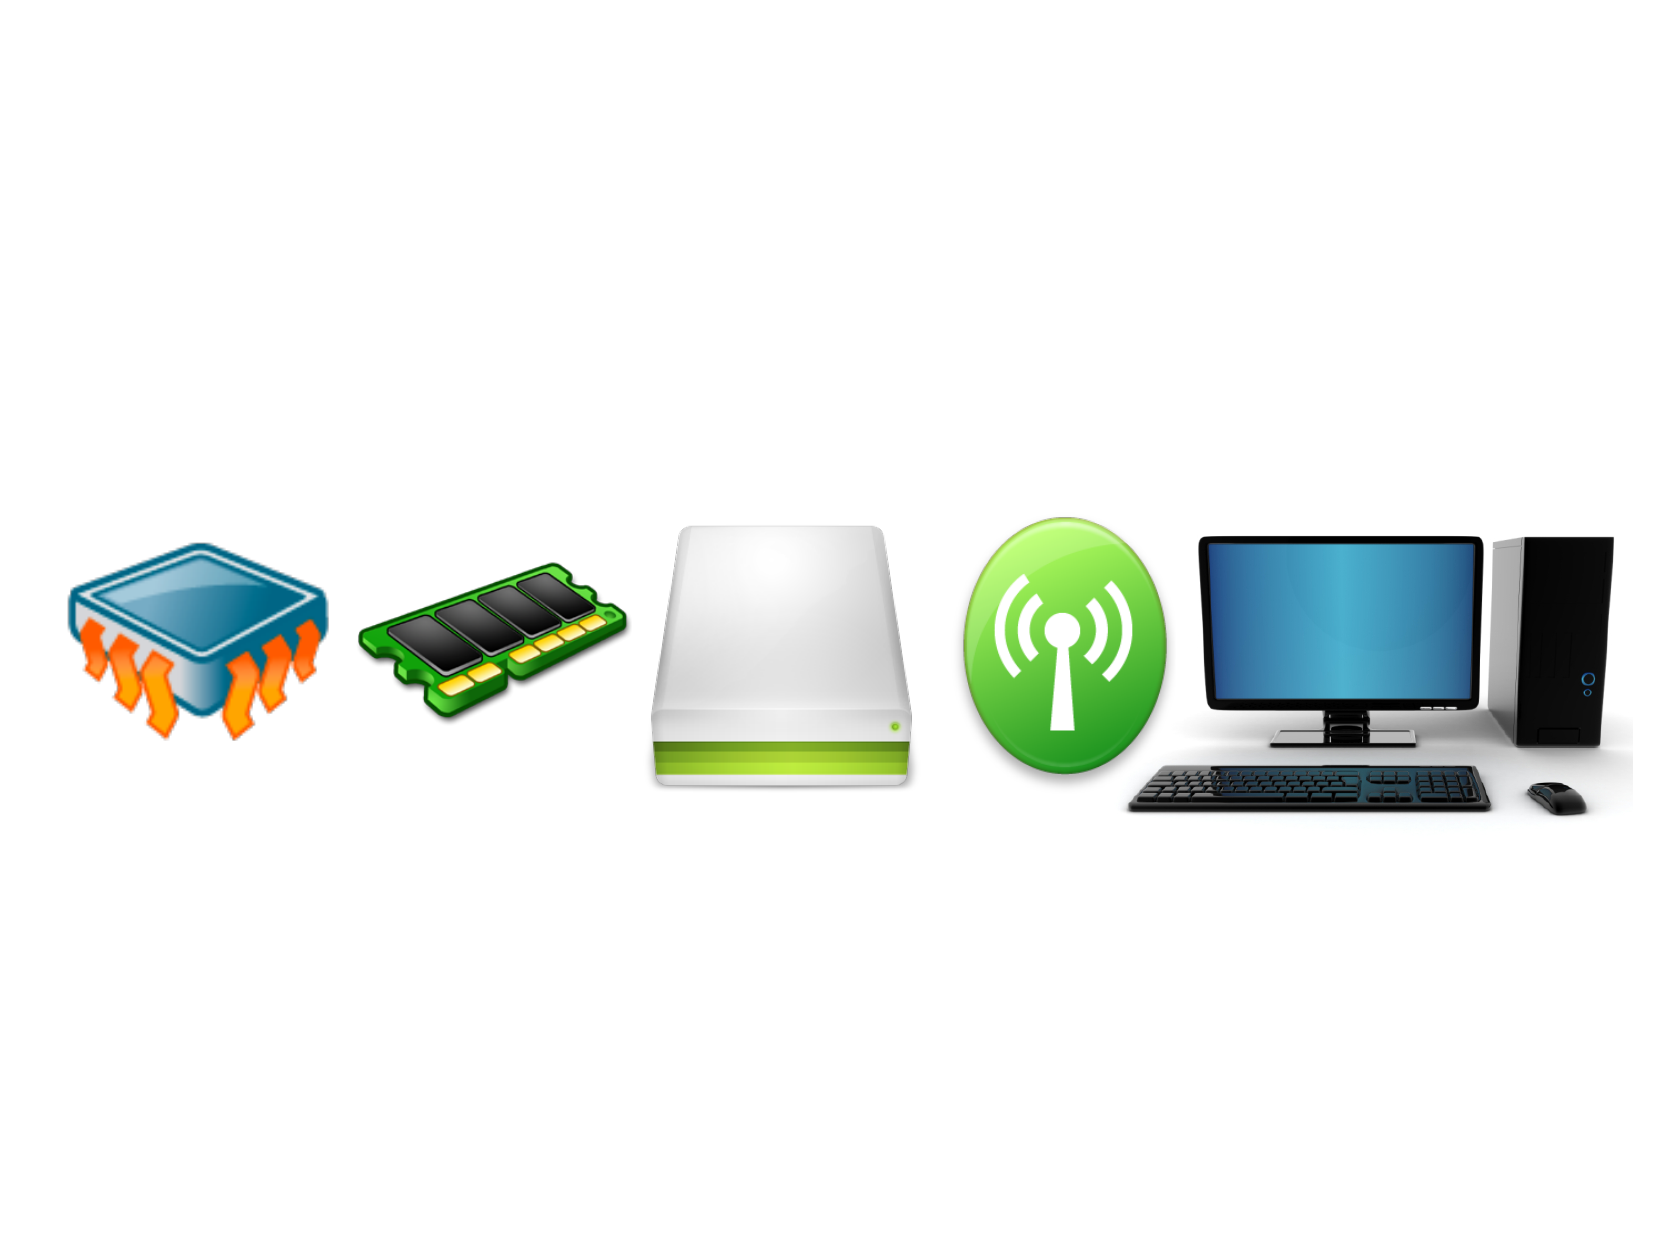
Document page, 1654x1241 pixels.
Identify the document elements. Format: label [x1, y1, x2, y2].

picture [926, 512, 1633, 841]
picture [42, 485, 924, 800]
